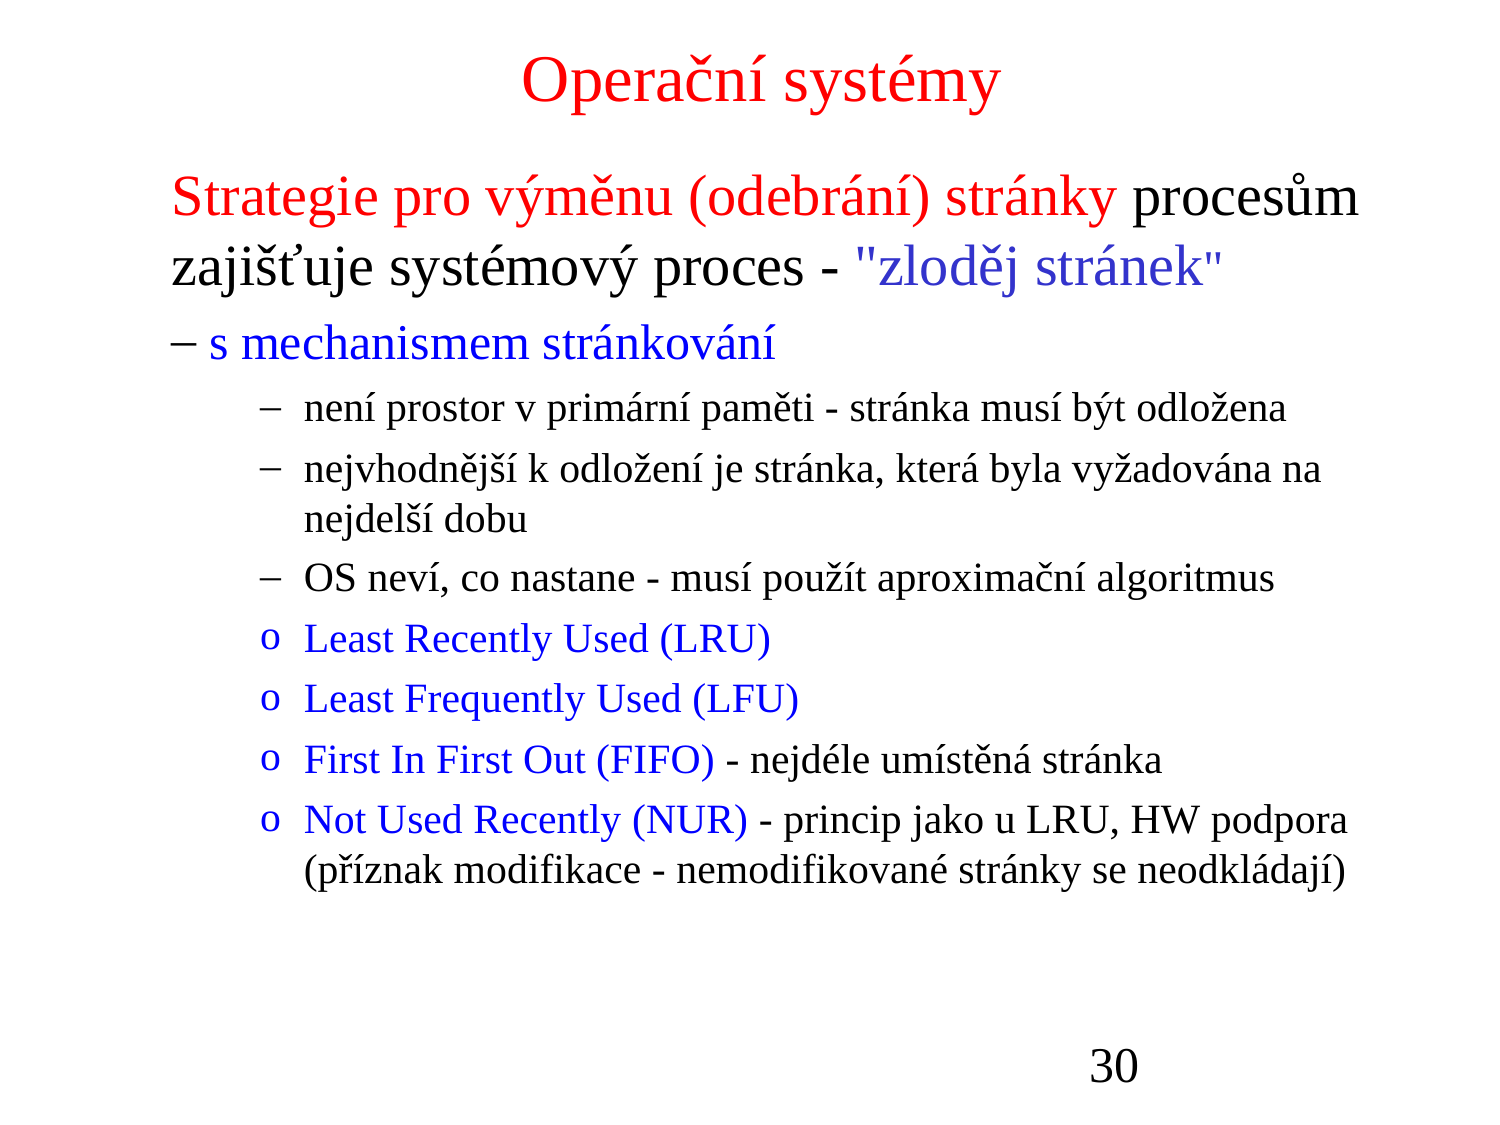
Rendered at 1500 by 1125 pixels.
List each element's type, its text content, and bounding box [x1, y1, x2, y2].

list Strategie pro výměnu (odebrání) stránky procesům zajišťuje systémový proces - "zloděj stránek" s mechanismem stránkování není prostor v primární paměti - stránka musí být odložena nejvhodnější k odložení je stránka, která byla vyžadována na nejdelší dobu OS neví, co nastane - musí použít aproximační algoritmus Least Recently Used (LRU) Least Frequently Used (LFU) First In First Out (FIFO) - nejdéle umístěná stránka Not Used Recently (NUR) - princip jako u LRU, HW podpora (příznak modifikace - nemodifikované stránky se neodkládají) [112, 149, 1388, 1000]
title Operační systémy [125, 0, 1401, 151]
